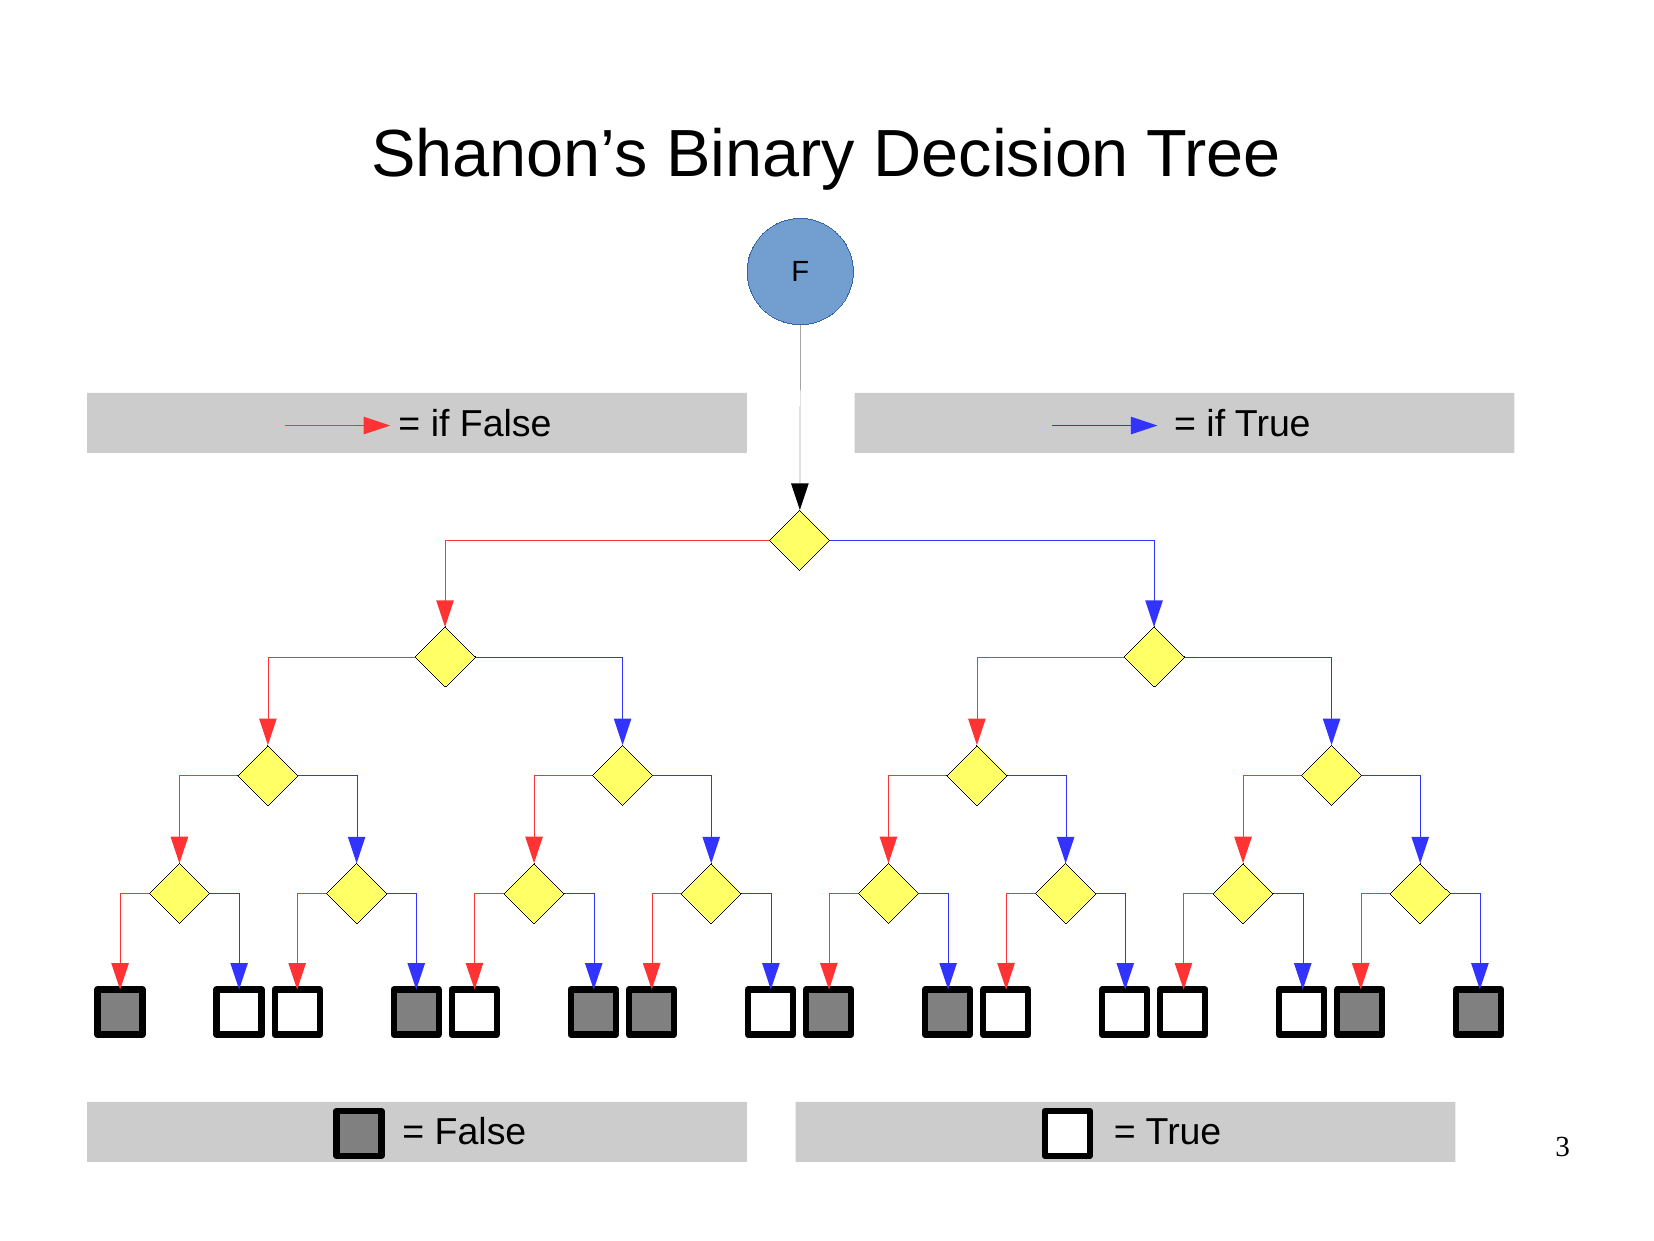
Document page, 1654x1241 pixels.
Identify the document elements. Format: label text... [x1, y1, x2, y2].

text_box [415, 626, 476, 687]
text_box [1337, 989, 1383, 1035]
text_box [274, 989, 320, 1035]
text_box [769, 510, 830, 571]
text_box [336, 1110, 382, 1156]
text_box [925, 989, 971, 1035]
title Shanon’s Binary Decision Tree [82, 49, 1571, 257]
text_box [628, 989, 674, 1035]
text_box = False [87, 1101, 747, 1162]
text_box [393, 989, 439, 1035]
text_box [681, 863, 742, 924]
text_box [149, 863, 210, 924]
text_box [1279, 989, 1325, 1035]
text_box [216, 989, 262, 1035]
text_box [570, 989, 616, 1035]
text_box [504, 863, 565, 924]
text_box [237, 745, 298, 806]
text_box [592, 745, 653, 806]
text_box [1102, 989, 1148, 1035]
text_box [983, 989, 1029, 1035]
text_box [1044, 1110, 1090, 1156]
text_box [1035, 863, 1096, 924]
text_box [946, 745, 1008, 806]
text_box [451, 989, 497, 1035]
text_box [858, 863, 919, 924]
text_box [1160, 989, 1206, 1035]
text_box [806, 989, 852, 1035]
text_box F [747, 257, 854, 325]
text_box = if True [854, 392, 1515, 453]
text_box [97, 989, 143, 1035]
text_box [1301, 745, 1362, 806]
text_box = if False [87, 392, 747, 453]
text_box [1213, 863, 1274, 924]
text_box [1390, 863, 1451, 924]
text_box [747, 989, 793, 1035]
text_box [326, 863, 387, 924]
text_box [1456, 989, 1502, 1035]
text_box = True [795, 1101, 1456, 1162]
text_box [1124, 626, 1185, 687]
